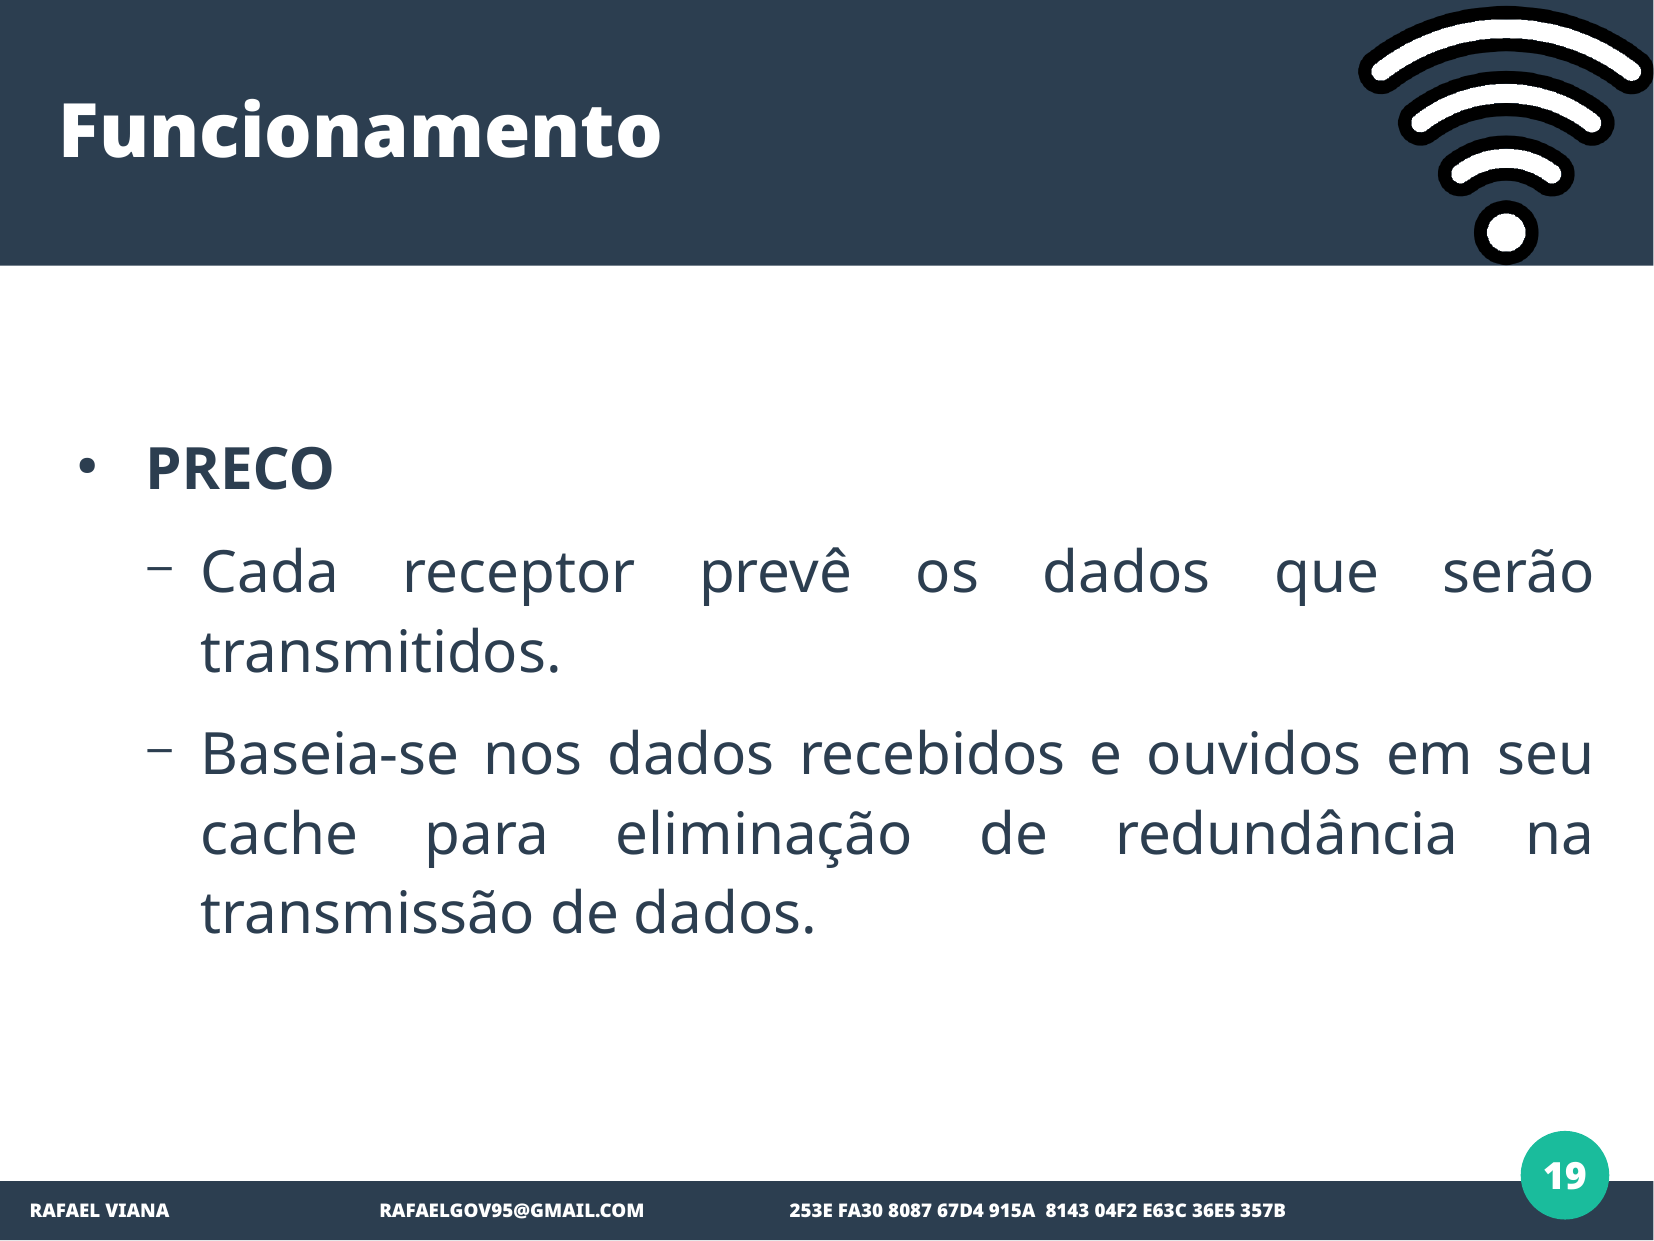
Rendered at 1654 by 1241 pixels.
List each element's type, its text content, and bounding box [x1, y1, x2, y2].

picture [1358, 0, 1654, 283]
text_box RAFAEL VIANA RAFAELGOV95@GMAIL.COM 253E FA30 8087 67D4 915A 8143 04F2 E63C 36E5 357B [29, 1181, 1654, 1241]
title Funcionamento [59, 49, 1358, 207]
list PRECO Cada receptor prevê os dados que serão transmitidos. Baseia-se nos dados recebidos e ouvidos em seu cache para eliminação de redundância na transmissão de dados. [59, 324, 1595, 962]
